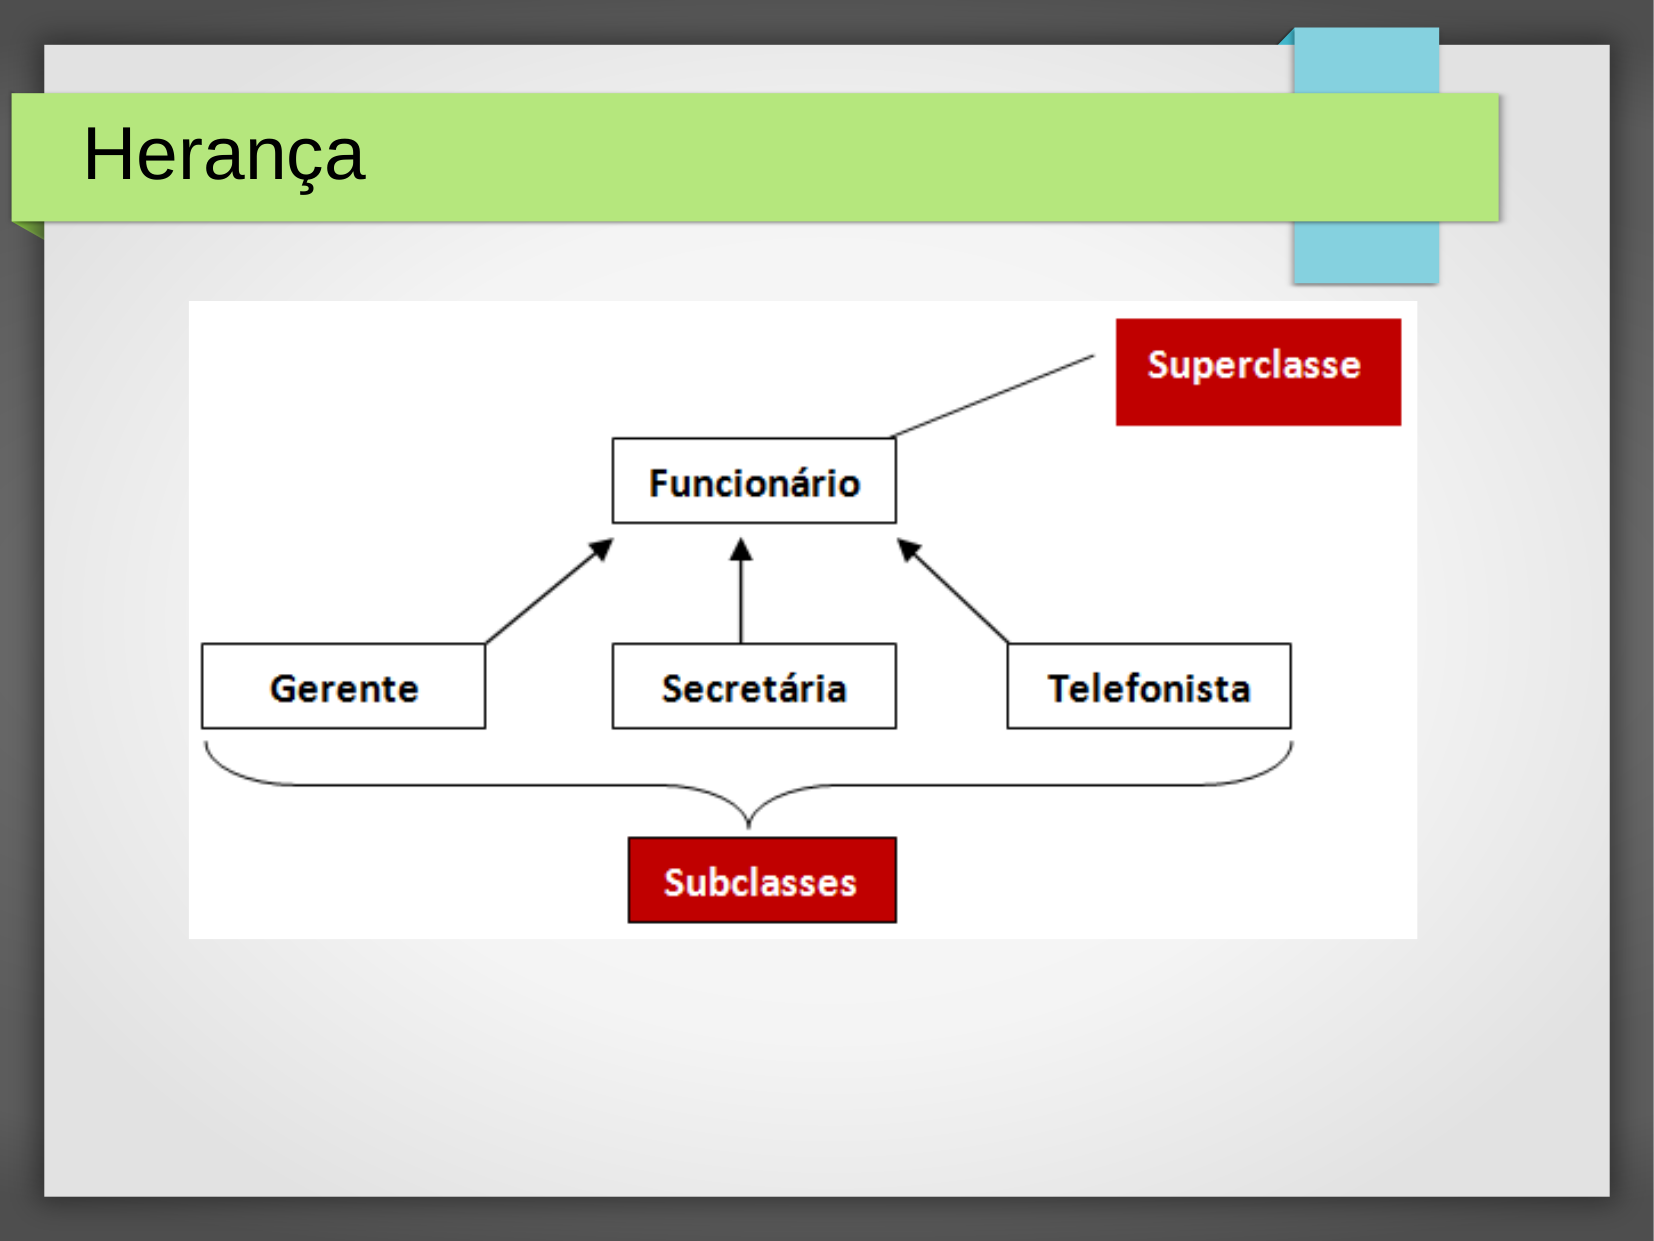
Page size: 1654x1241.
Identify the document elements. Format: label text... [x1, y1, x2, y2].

text_box [188, 301, 1418, 940]
picture [0, 0, 1654, 1241]
title Herança [82, 94, 1264, 213]
